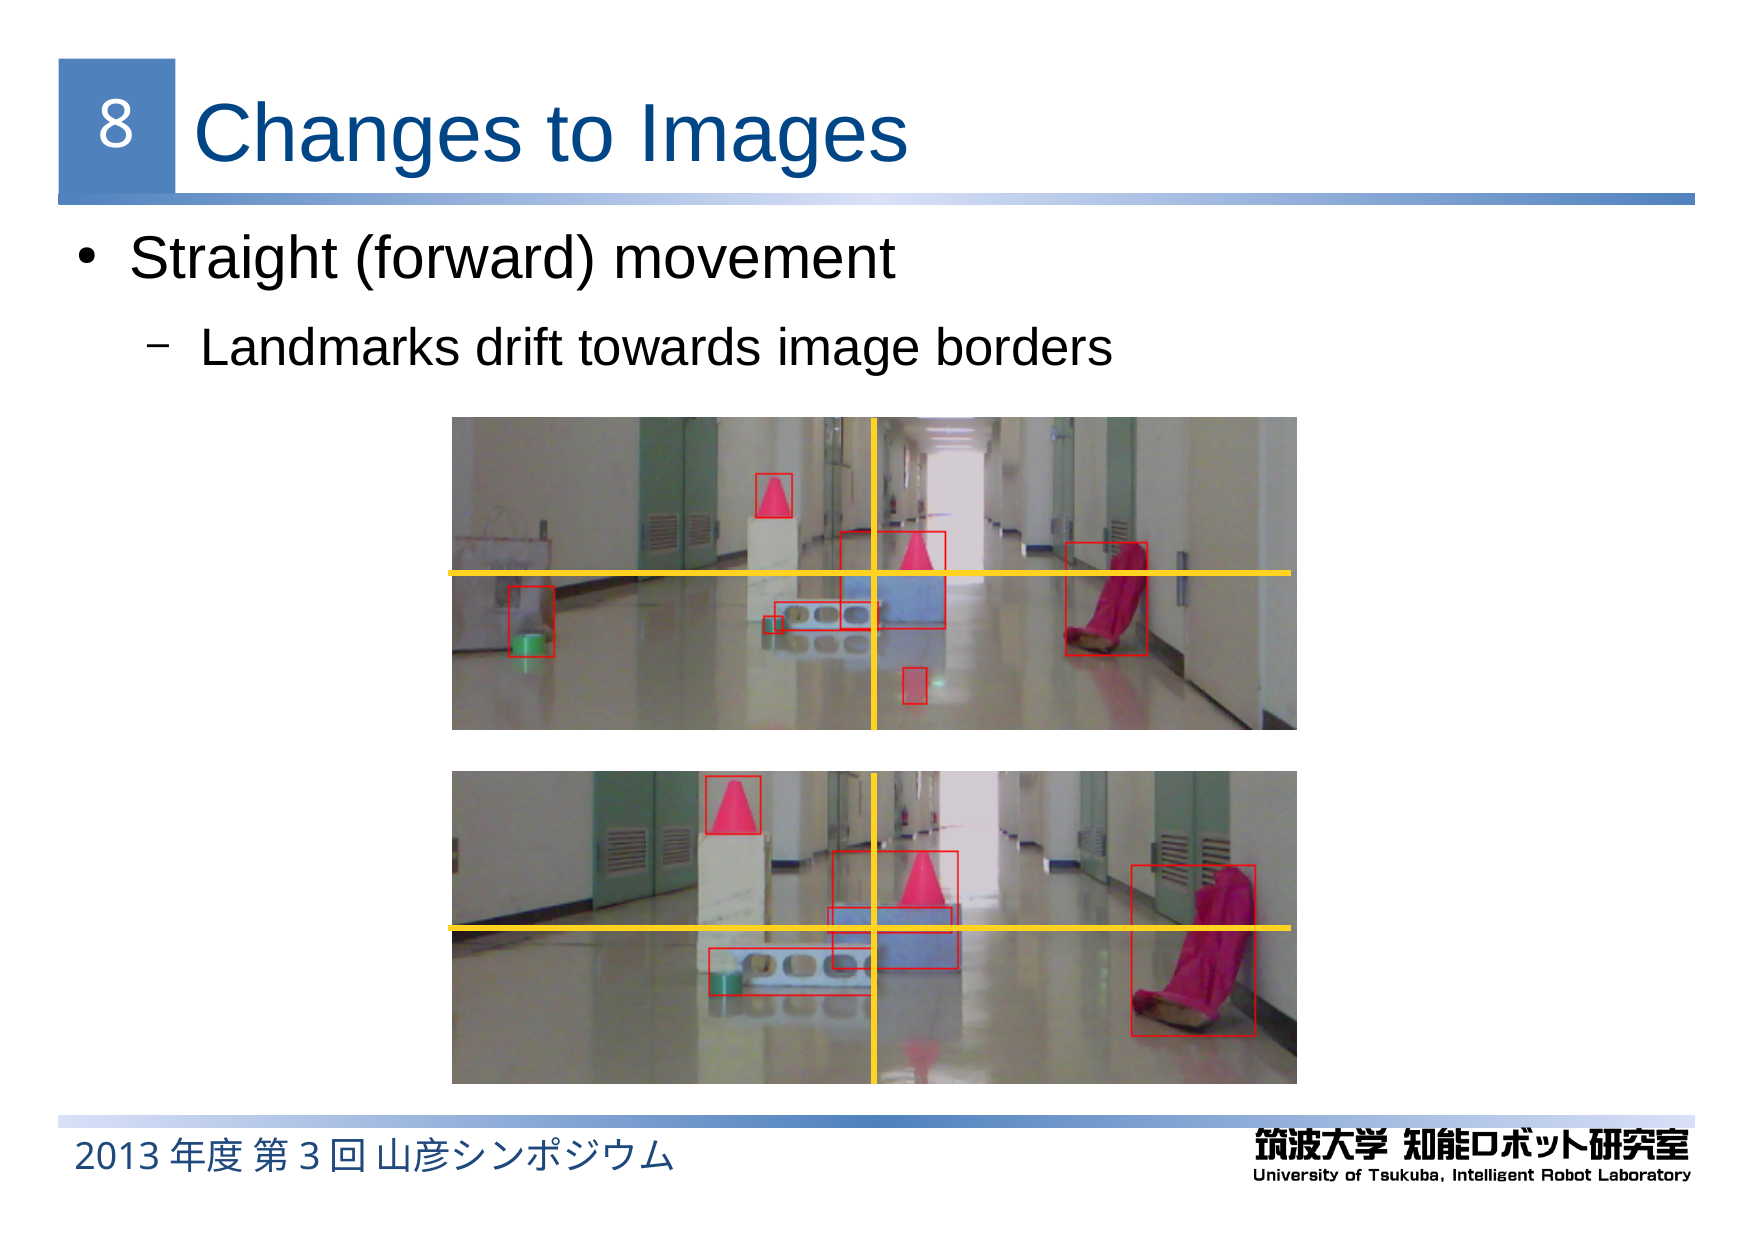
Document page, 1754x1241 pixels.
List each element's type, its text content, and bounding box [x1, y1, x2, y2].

list Straight (forward) movement Landmarks drift towards image borders [58, 223, 1696, 876]
title Changes to Images [193, 61, 1651, 205]
picture [452, 771, 1297, 1084]
picture [452, 931, 871, 1084]
picture [452, 417, 1297, 730]
picture [452, 576, 871, 730]
picture [1252, 1127, 1691, 1182]
